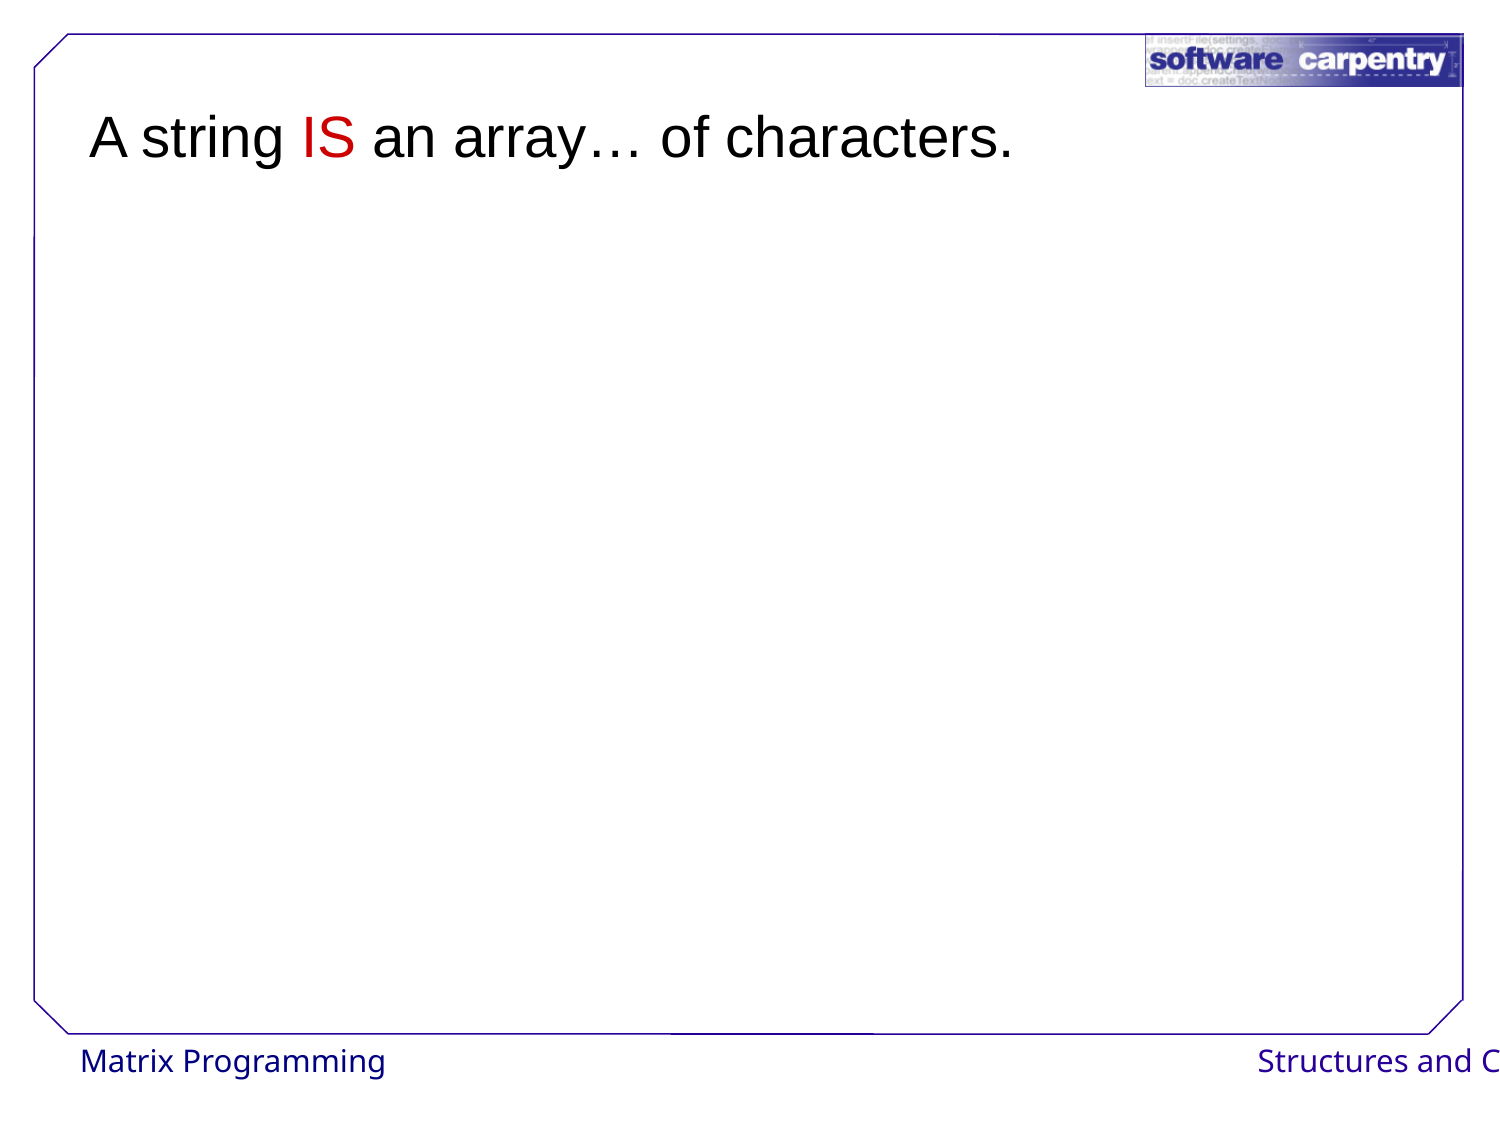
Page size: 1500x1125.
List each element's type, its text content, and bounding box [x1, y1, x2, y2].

picture [1145, 33, 1464, 87]
list A string IS an array… of characters. [75, 99, 1425, 1013]
